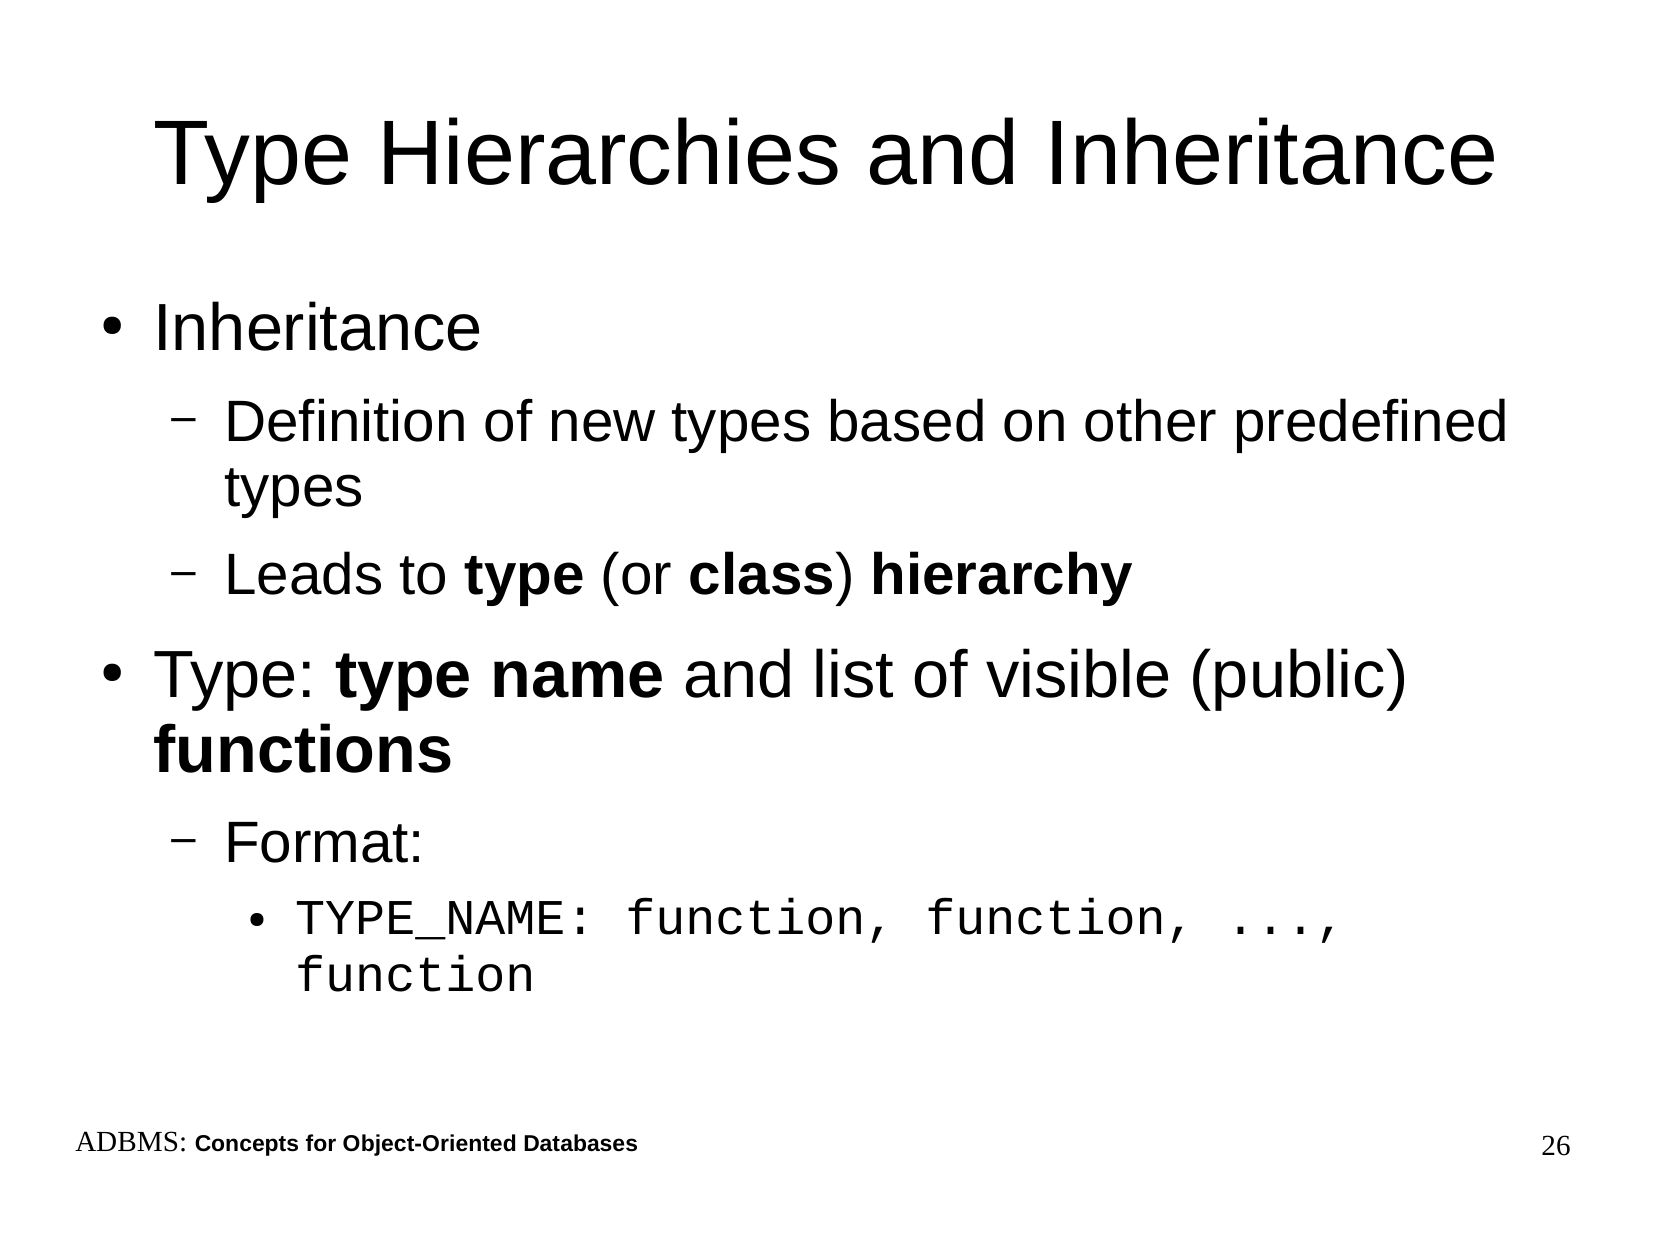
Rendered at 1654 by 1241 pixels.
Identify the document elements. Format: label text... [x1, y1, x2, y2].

title Type Hierarchies and Inheritance [82, 49, 1571, 257]
list Inheritance Definition of new types based on other predefined types Leads to type (or class) hierarchy Type: type name and list of visible (public) functions Format: TYPE_NAME: function, function, ..., function [82, 290, 1571, 1010]
